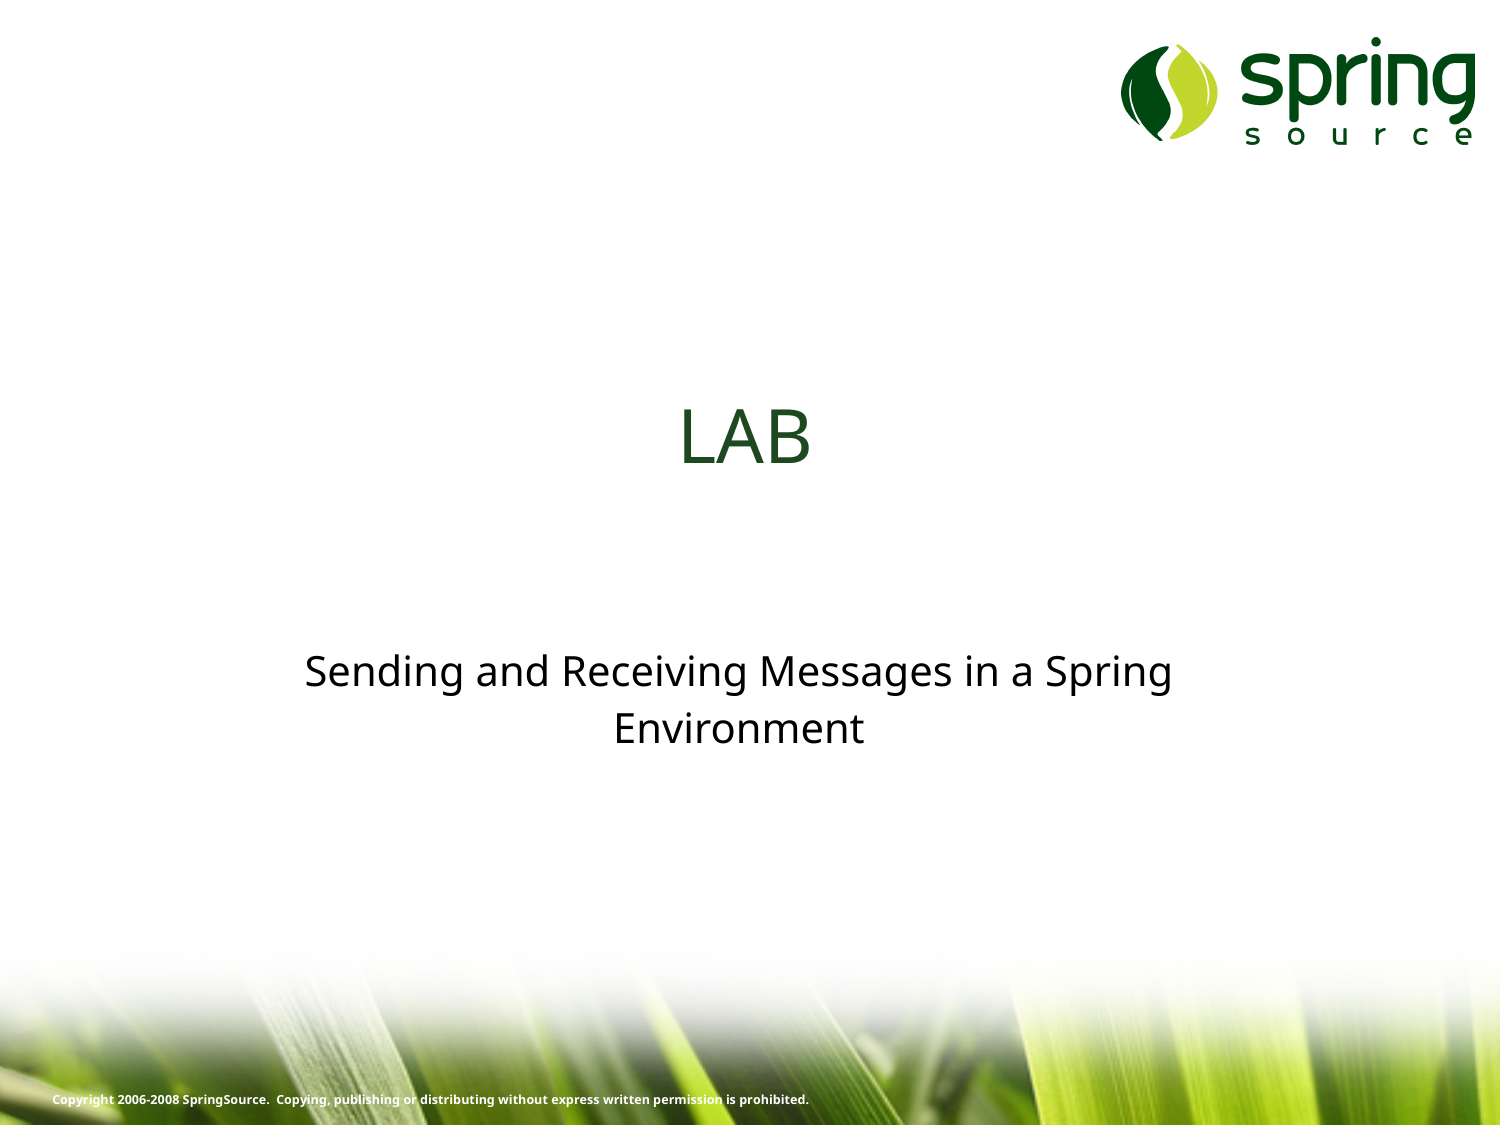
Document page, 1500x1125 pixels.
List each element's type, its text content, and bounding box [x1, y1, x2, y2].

picture [0, 944, 1500, 1125]
subtitle Sending and Receiving Messages in a Spring Environment [214, 499, 1265, 788]
title LAB [107, 340, 1383, 529]
picture [1121, 37, 1475, 145]
